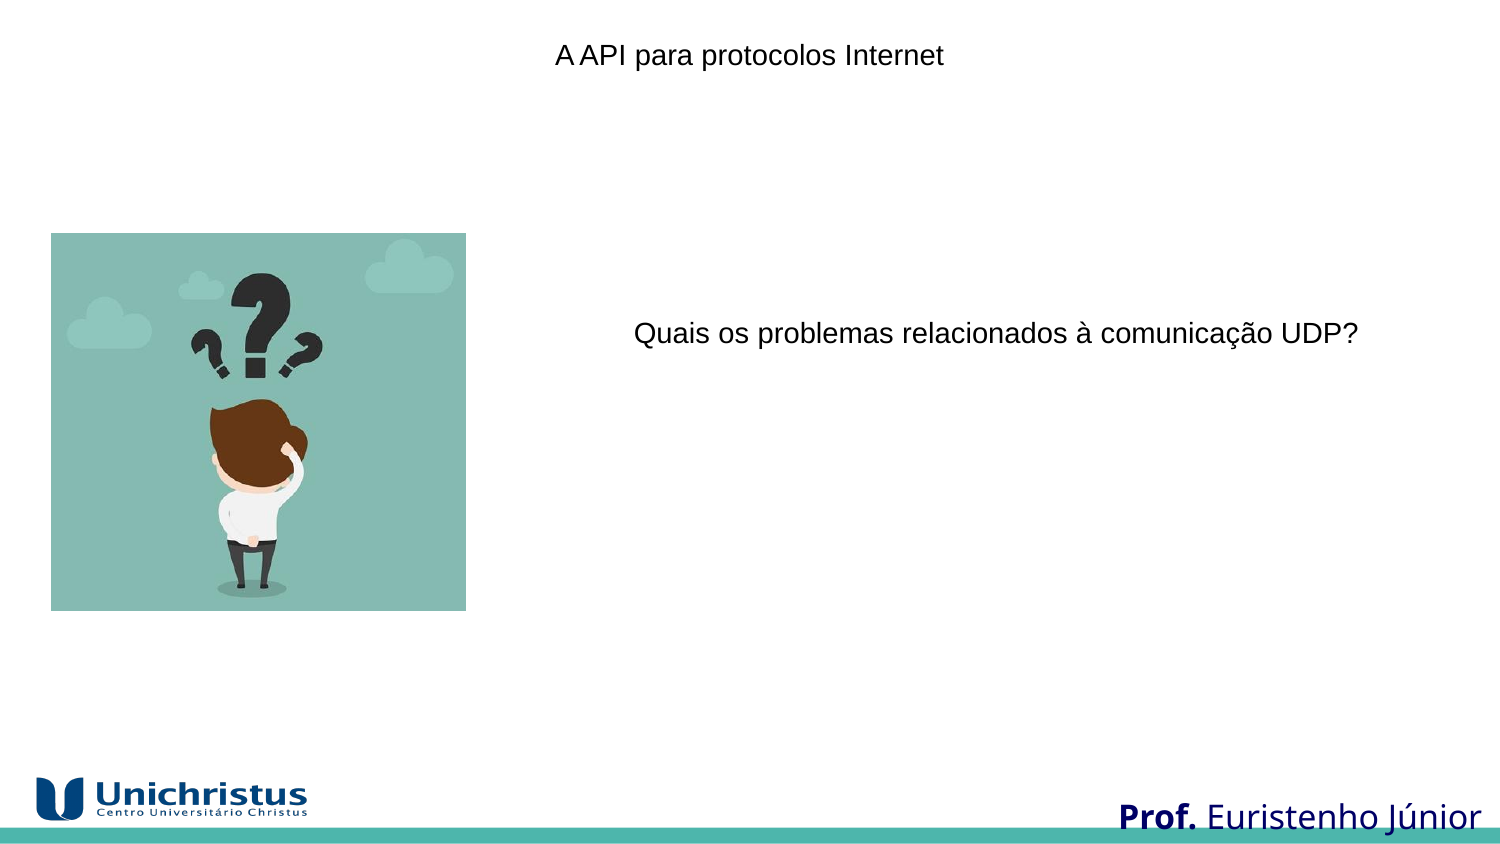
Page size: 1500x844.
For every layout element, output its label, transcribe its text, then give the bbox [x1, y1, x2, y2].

title A API para protocolos Internet [51, 20, 1449, 137]
picture [51, 233, 466, 611]
picture [32, 775, 311, 822]
list Quais os problemas relacionados à comunicação UDP? [544, 152, 1449, 750]
